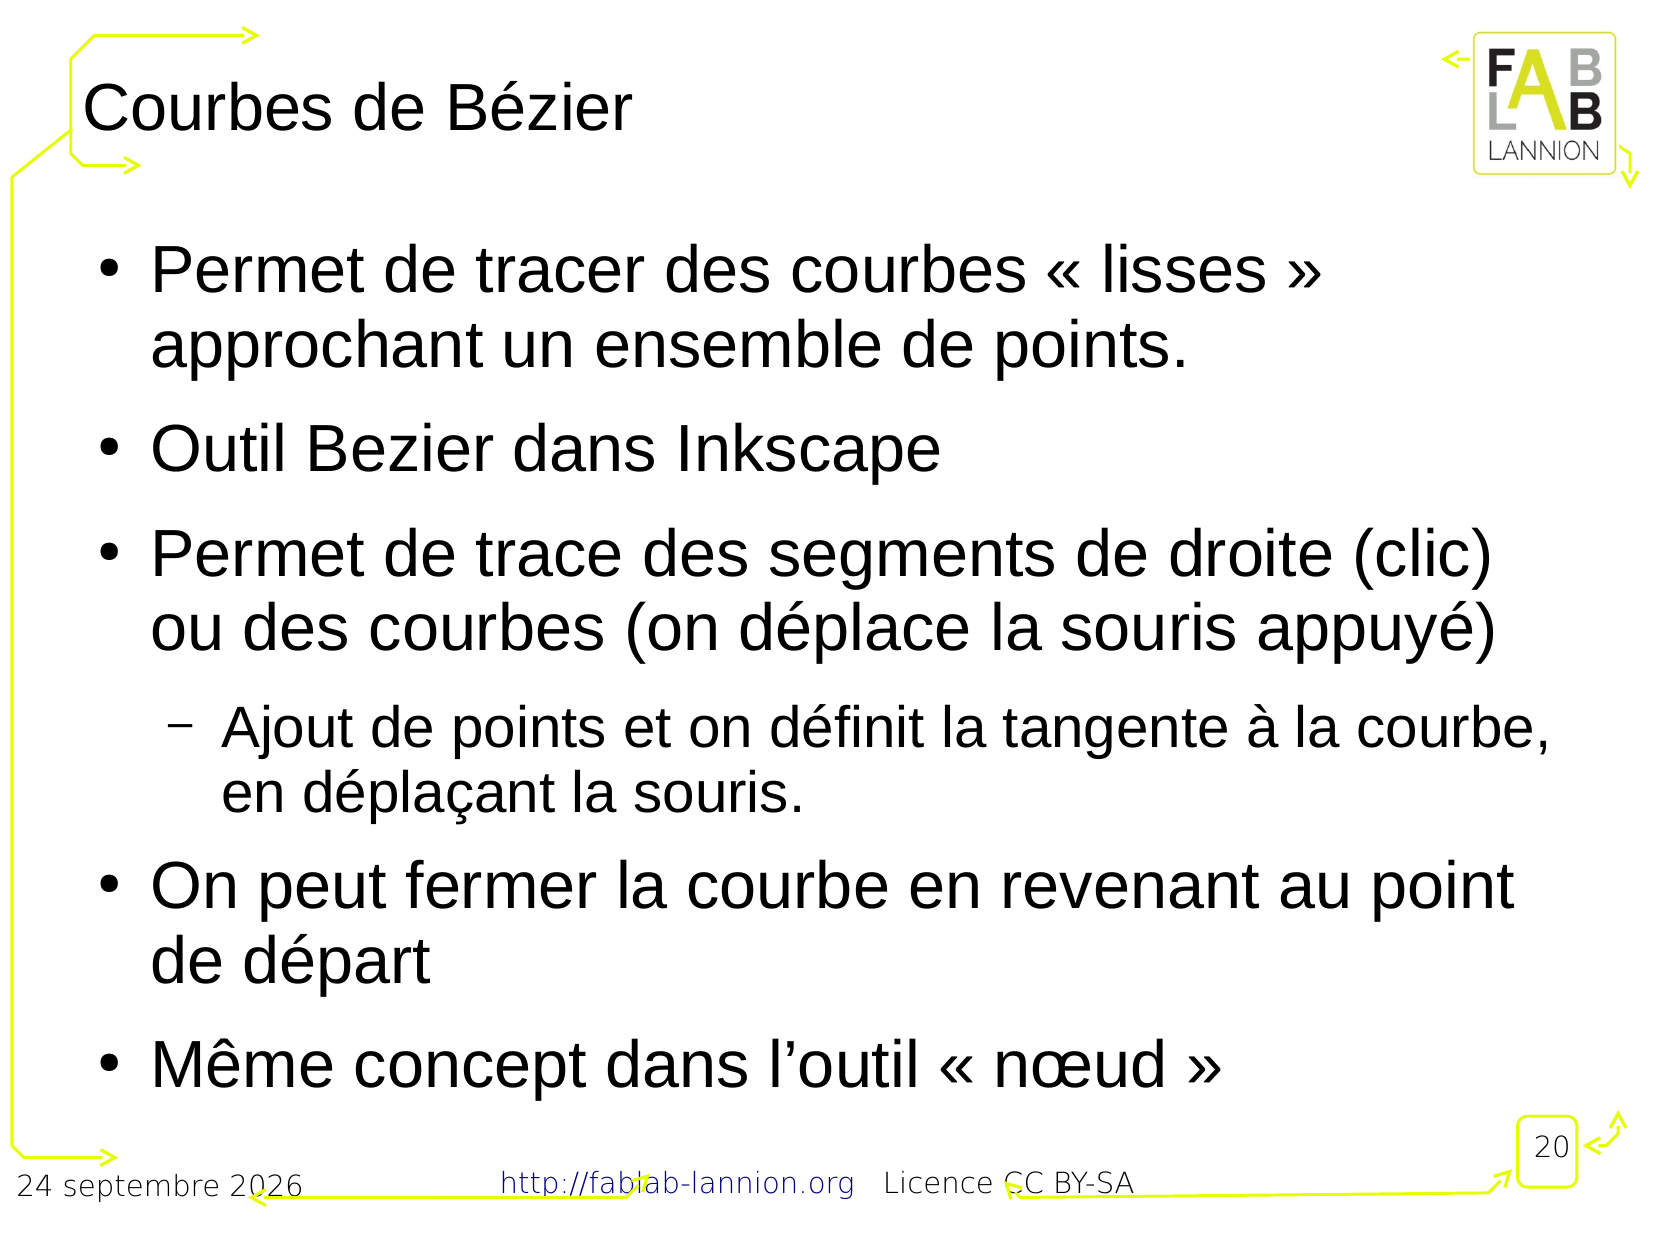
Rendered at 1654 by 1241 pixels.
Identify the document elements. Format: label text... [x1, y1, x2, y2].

picture [1470, 29, 1619, 178]
title Courbes de Bézier [82, 49, 1441, 166]
list Permet de tracer des courbes « lisses » approchant un ensemble de points. Outil Bezier dans Inkscape Permet de trace des segments de droite (clic) ou des courbes (on déplace la souris appuyé) Ajout de points et on définit la tangente à la courbe, en déplaçant la souris. On peut fermer la courbe en revenant au point de départ Même concept dans l’outil « nœud » [79, 232, 1568, 952]
